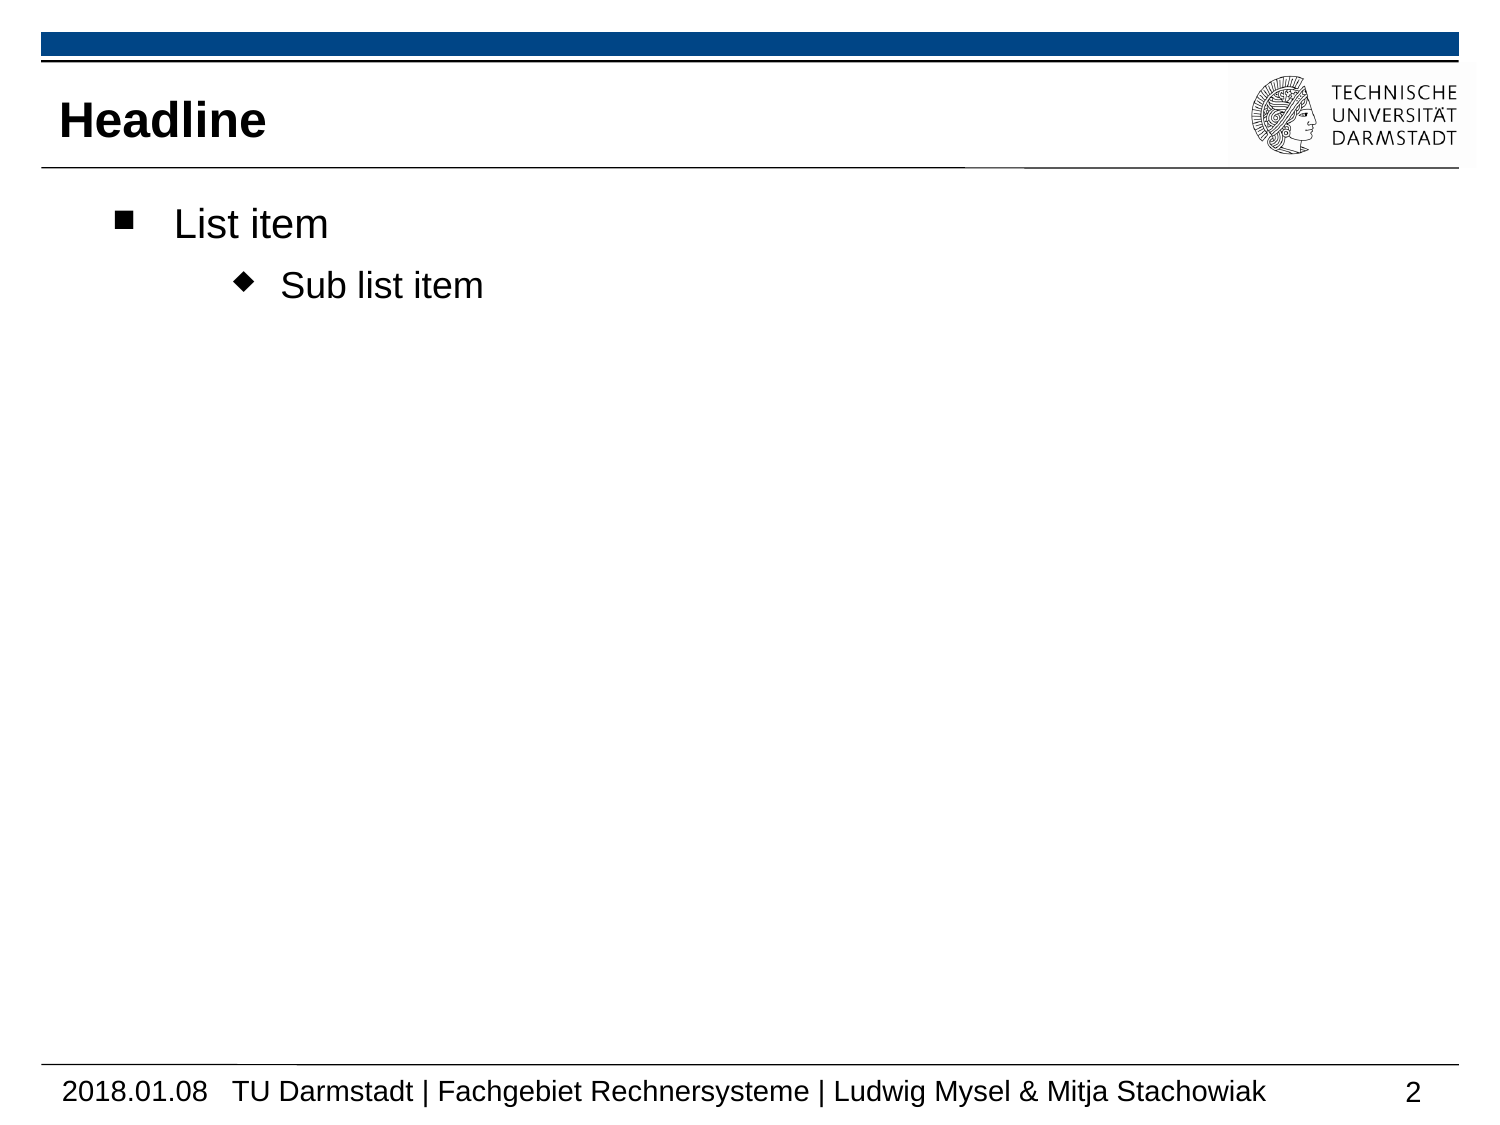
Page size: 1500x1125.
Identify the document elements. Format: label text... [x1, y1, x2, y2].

list List item Sub list item [41, 189, 1459, 1060]
picture [1228, 62, 1477, 168]
title Headline [58, 80, 1187, 154]
